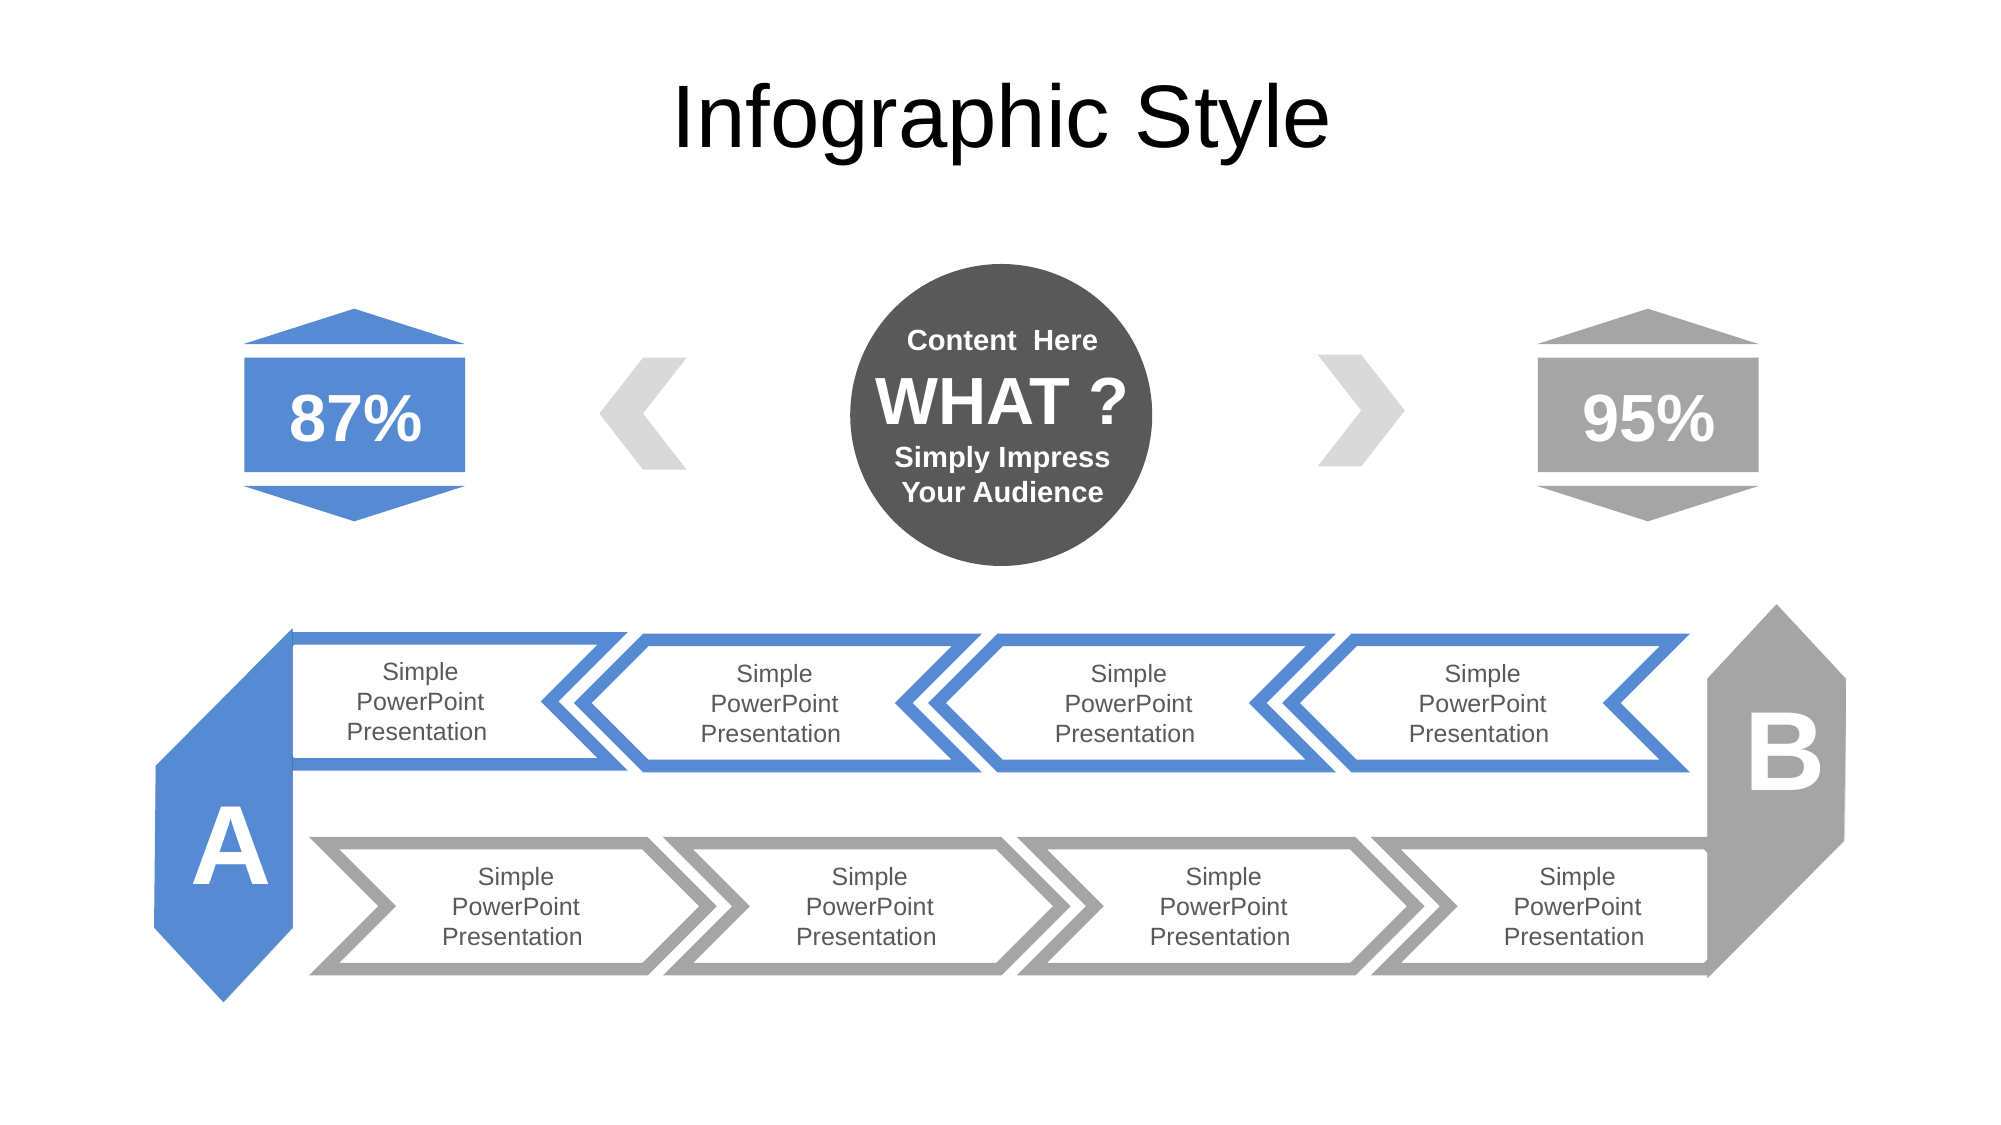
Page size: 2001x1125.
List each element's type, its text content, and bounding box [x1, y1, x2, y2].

text_box [160, 638, 613, 993]
text_box A [176, 764, 271, 915]
text_box 95% [1539, 367, 1760, 463]
text_box [1031, 843, 1416, 970]
text_box B [1729, 670, 1824, 821]
text_box Content Here [837, 314, 1168, 365]
text_box [1536, 485, 1759, 522]
text_box 87% [245, 367, 467, 463]
text_box [889, 516, 1114, 566]
text_box [582, 639, 967, 767]
text_box Simple PowerPoint Presentation [1132, 853, 1315, 958]
text_box [677, 843, 1062, 970]
text_box Simple PowerPoint Presentation [1037, 649, 1220, 755]
text_box [1385, 613, 1840, 970]
text_box Simple PowerPoint Presentation [329, 648, 512, 754]
text_box [243, 485, 466, 522]
text_box [324, 843, 708, 970]
text_box [599, 357, 687, 470]
text_box Simple PowerPoint Presentation [683, 649, 866, 755]
list Infographic Style [53, 55, 1952, 175]
text_box Simple PowerPoint Presentation [1486, 853, 1669, 958]
text_box [1290, 639, 1675, 767]
text_box [1536, 308, 1759, 345]
text_box Simple PowerPoint Presentation [425, 853, 607, 958]
text_box Simple PowerPoint Presentation [1391, 649, 1574, 755]
text_box Simply Impress Your Audience [837, 430, 1168, 516]
text_box [888, 263, 1114, 314]
text_box [243, 308, 466, 345]
text_box [936, 639, 1321, 767]
text_box WHAT ? [821, 349, 1184, 445]
text_box [1317, 354, 1405, 467]
text_box [244, 357, 466, 473]
text_box Simple PowerPoint Presentation [779, 853, 961, 958]
text_box [1537, 357, 1759, 473]
